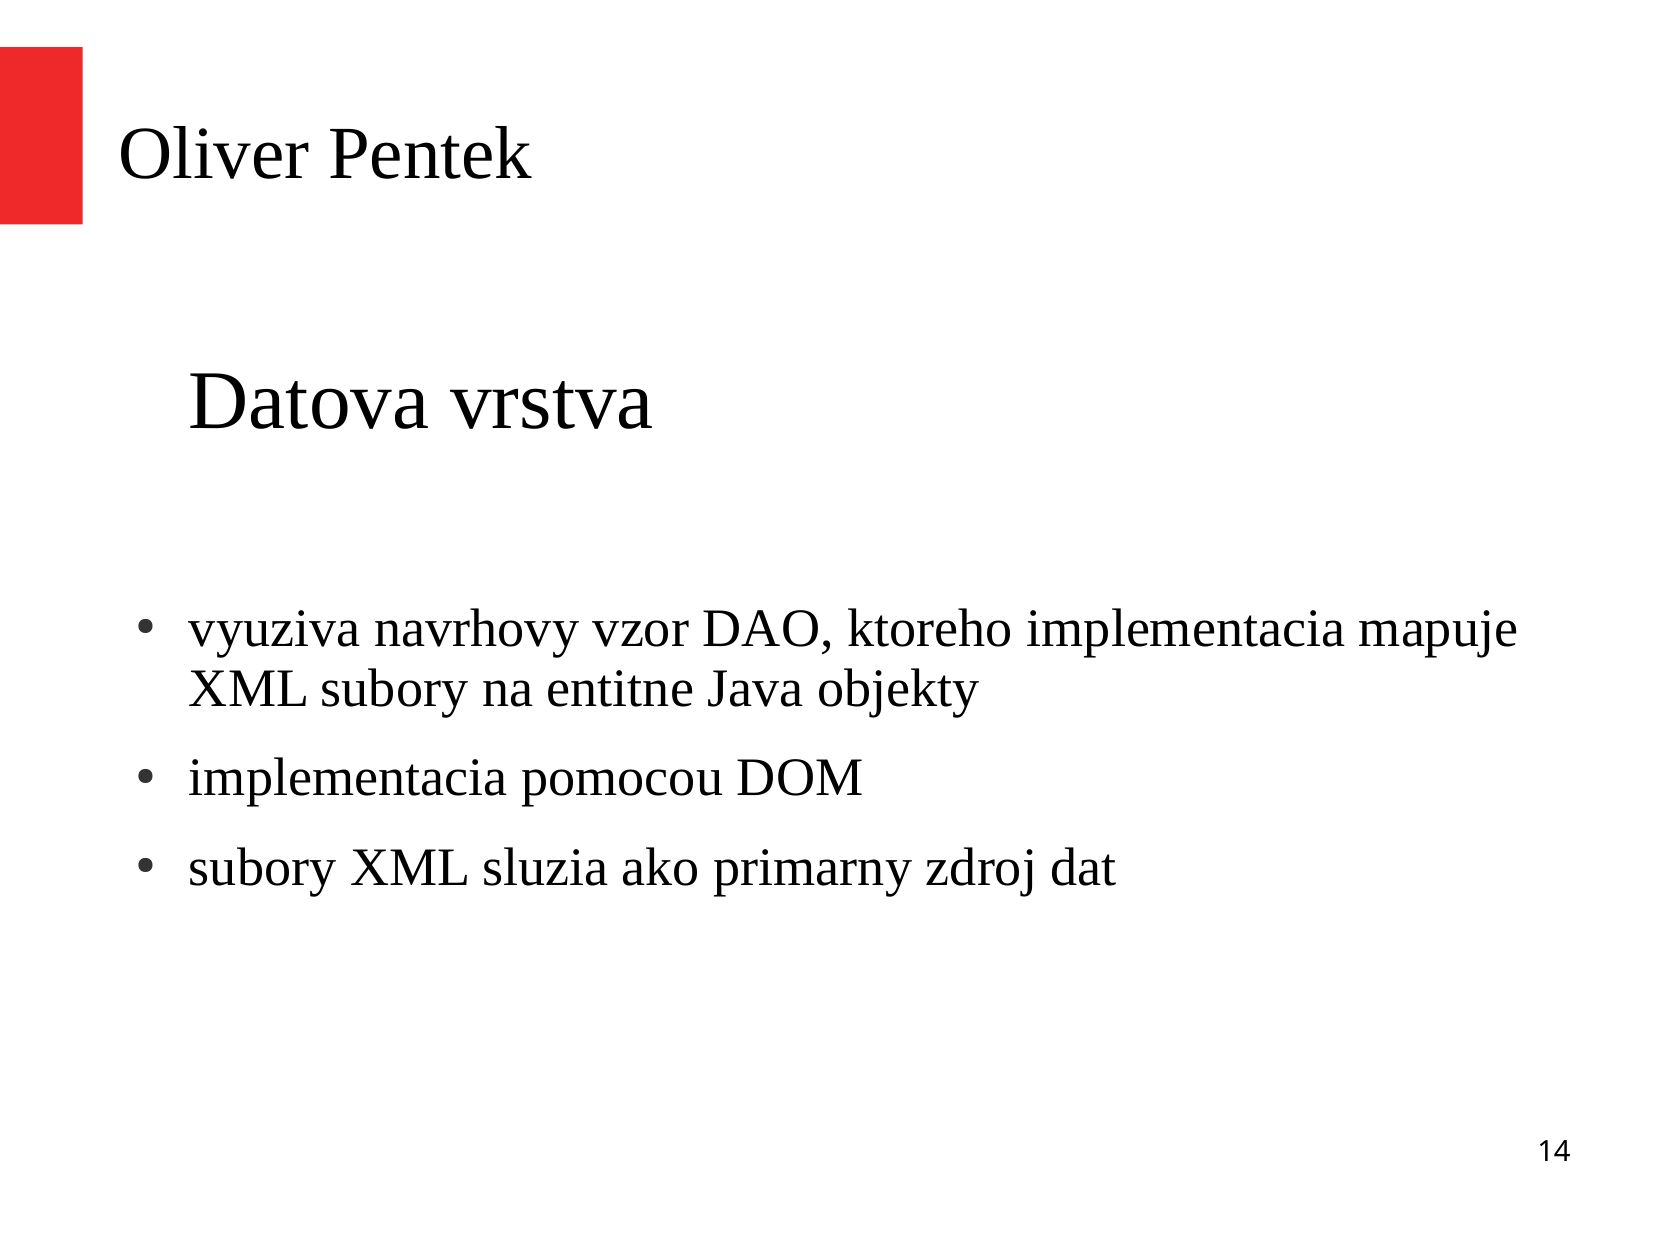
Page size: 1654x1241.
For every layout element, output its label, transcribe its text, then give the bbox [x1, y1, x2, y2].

list Datova vrstva vyuziva navrhovy vzor DAO, ktoreho implementacia mapuje XML subory na entitne Java objekty implementacia pomocou DOM subory XML sluzia ako primarny zdroj dat [118, 354, 1619, 1146]
title Oliver Pentek [118, 49, 1571, 257]
